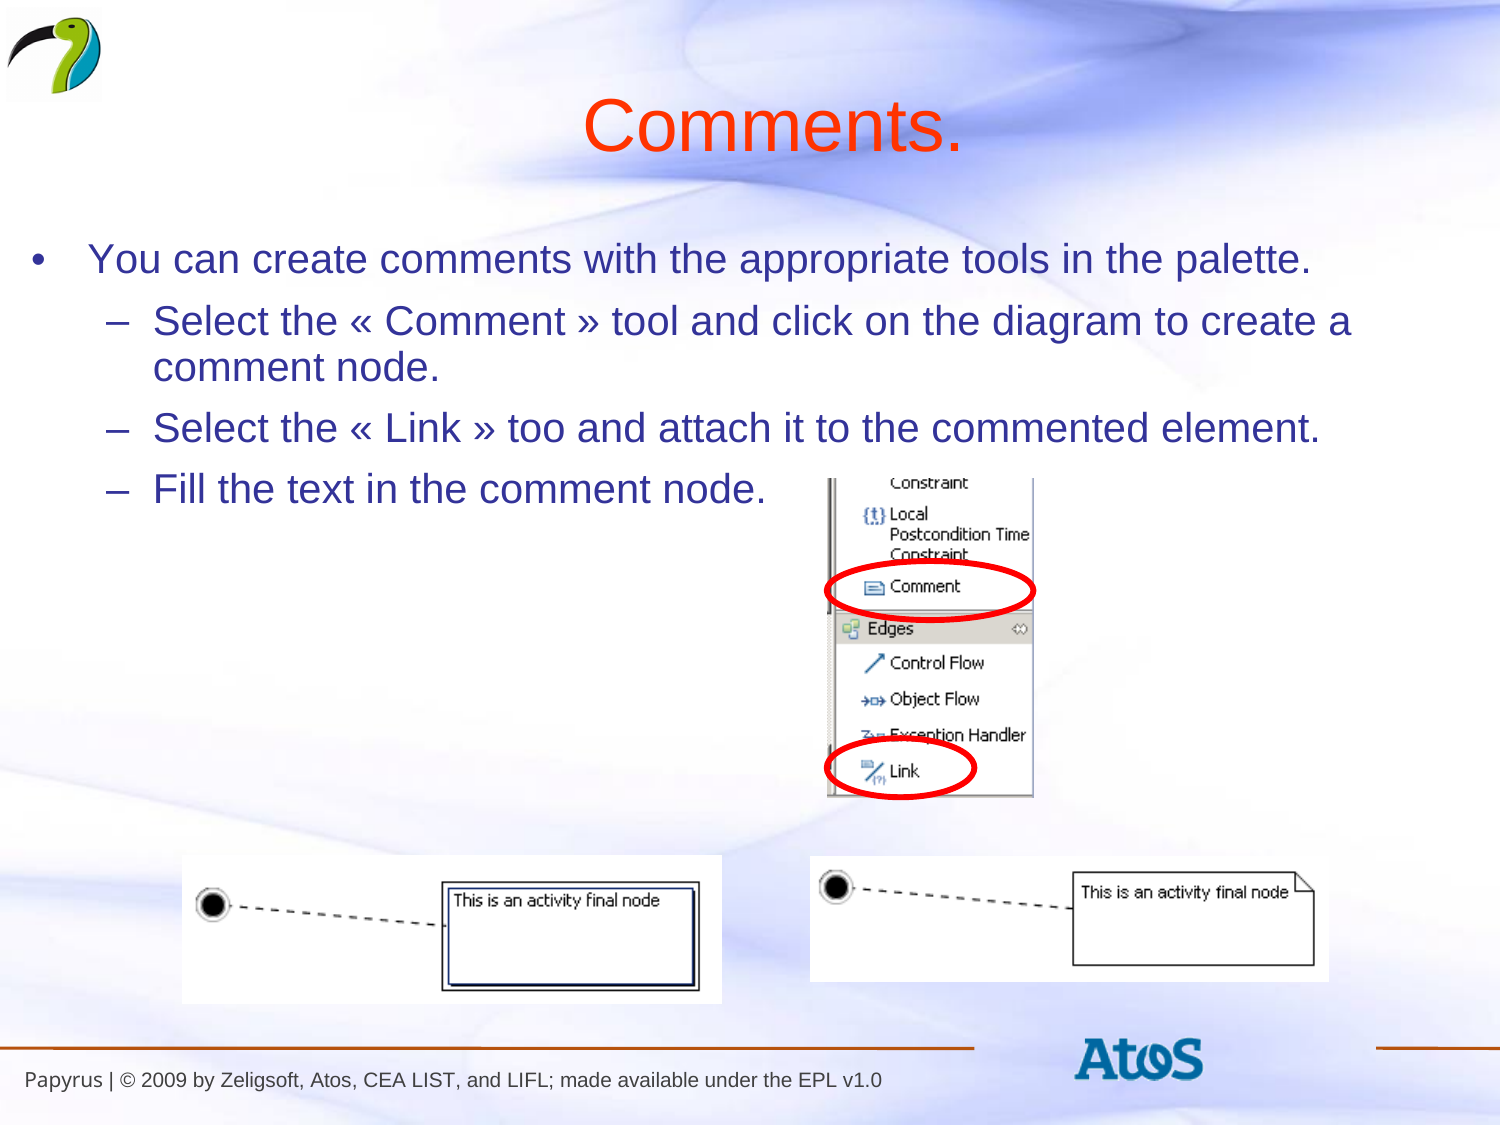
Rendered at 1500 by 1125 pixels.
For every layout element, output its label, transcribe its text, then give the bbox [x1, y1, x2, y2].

title Comments. [283, 72, 1264, 178]
picture [0, 0, 1500, 1125]
list You can create comments with the appropriate tools in the palette. Select the « Comment » tool and click on the diagram to create a comment node. Select the « Link » too and attach it to the commented element. Fill the text in the comment node. [31, 236, 1469, 960]
